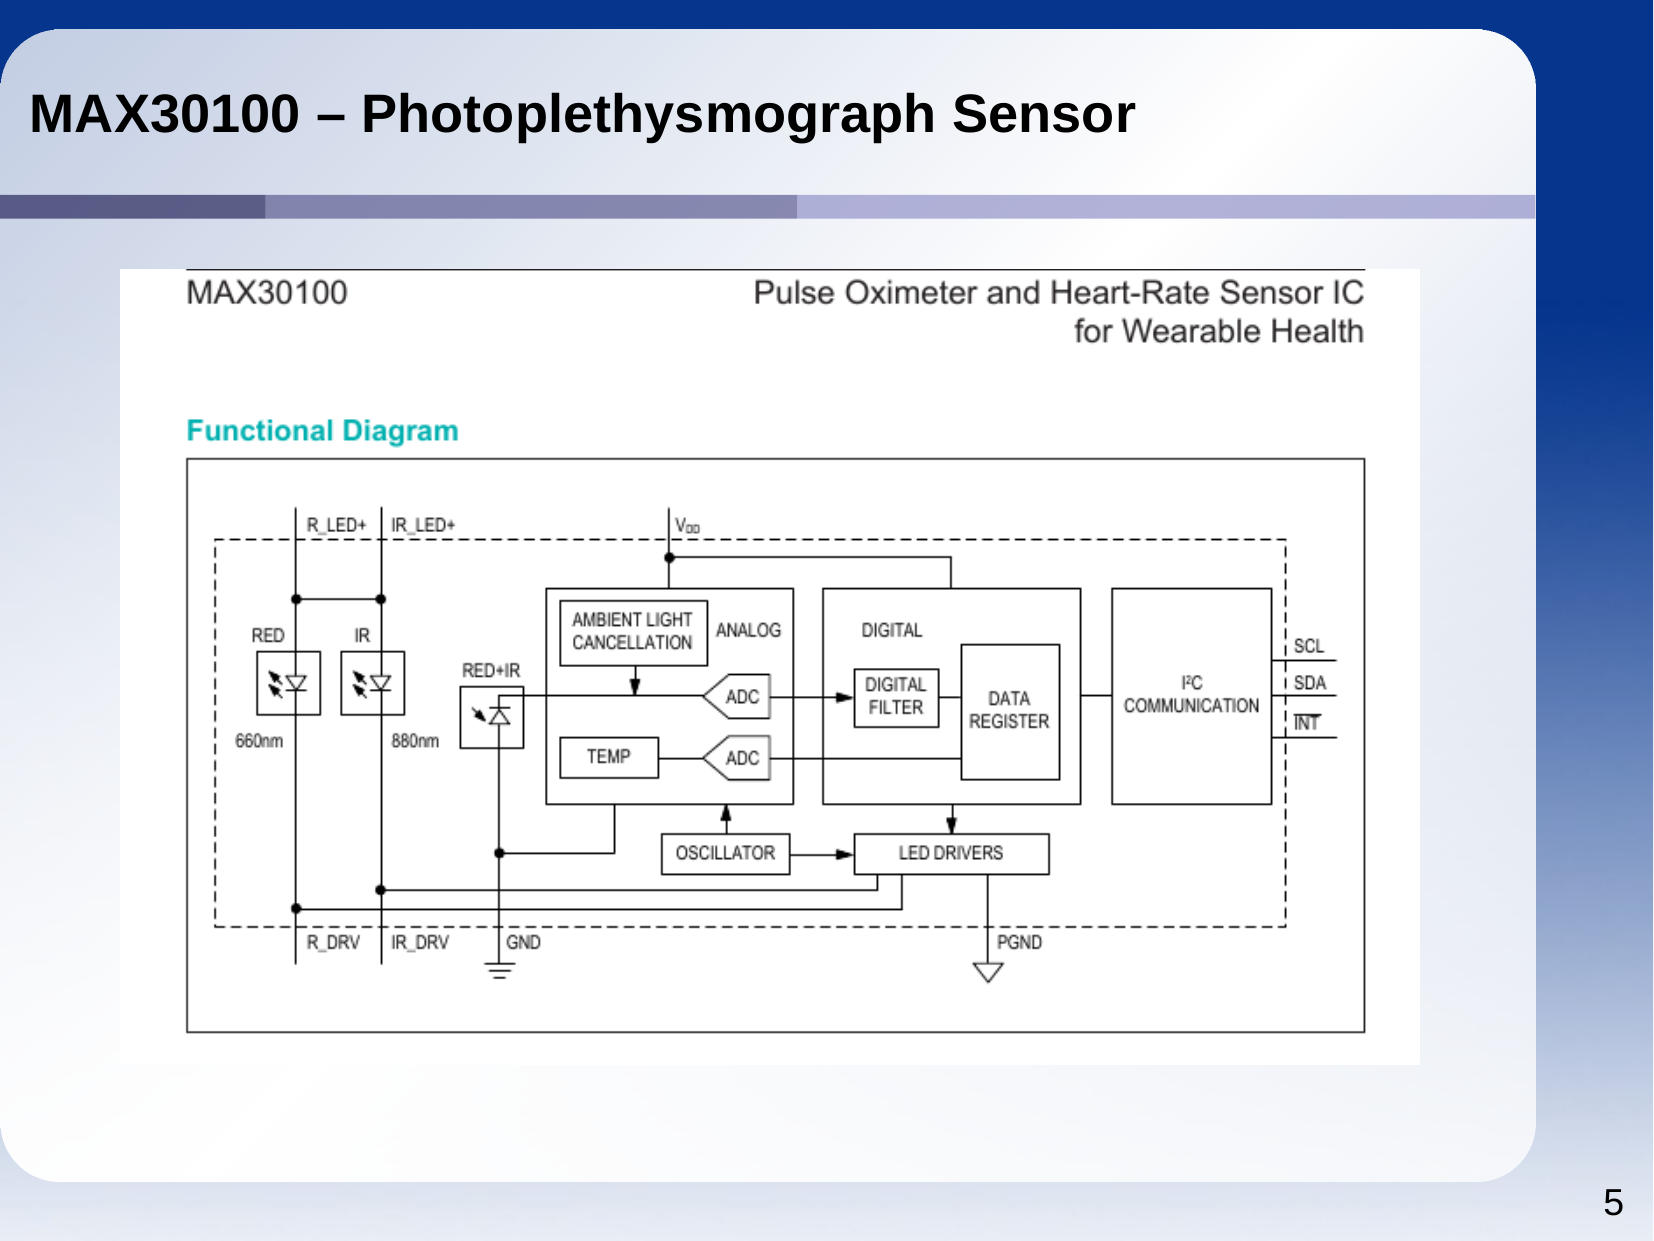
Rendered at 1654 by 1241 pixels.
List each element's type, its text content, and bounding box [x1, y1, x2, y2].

title MAX30100 – Photoplethysmograph Sensor [29, 49, 1506, 178]
picture [0, 0, 1654, 1241]
picture [120, 269, 1420, 1065]
